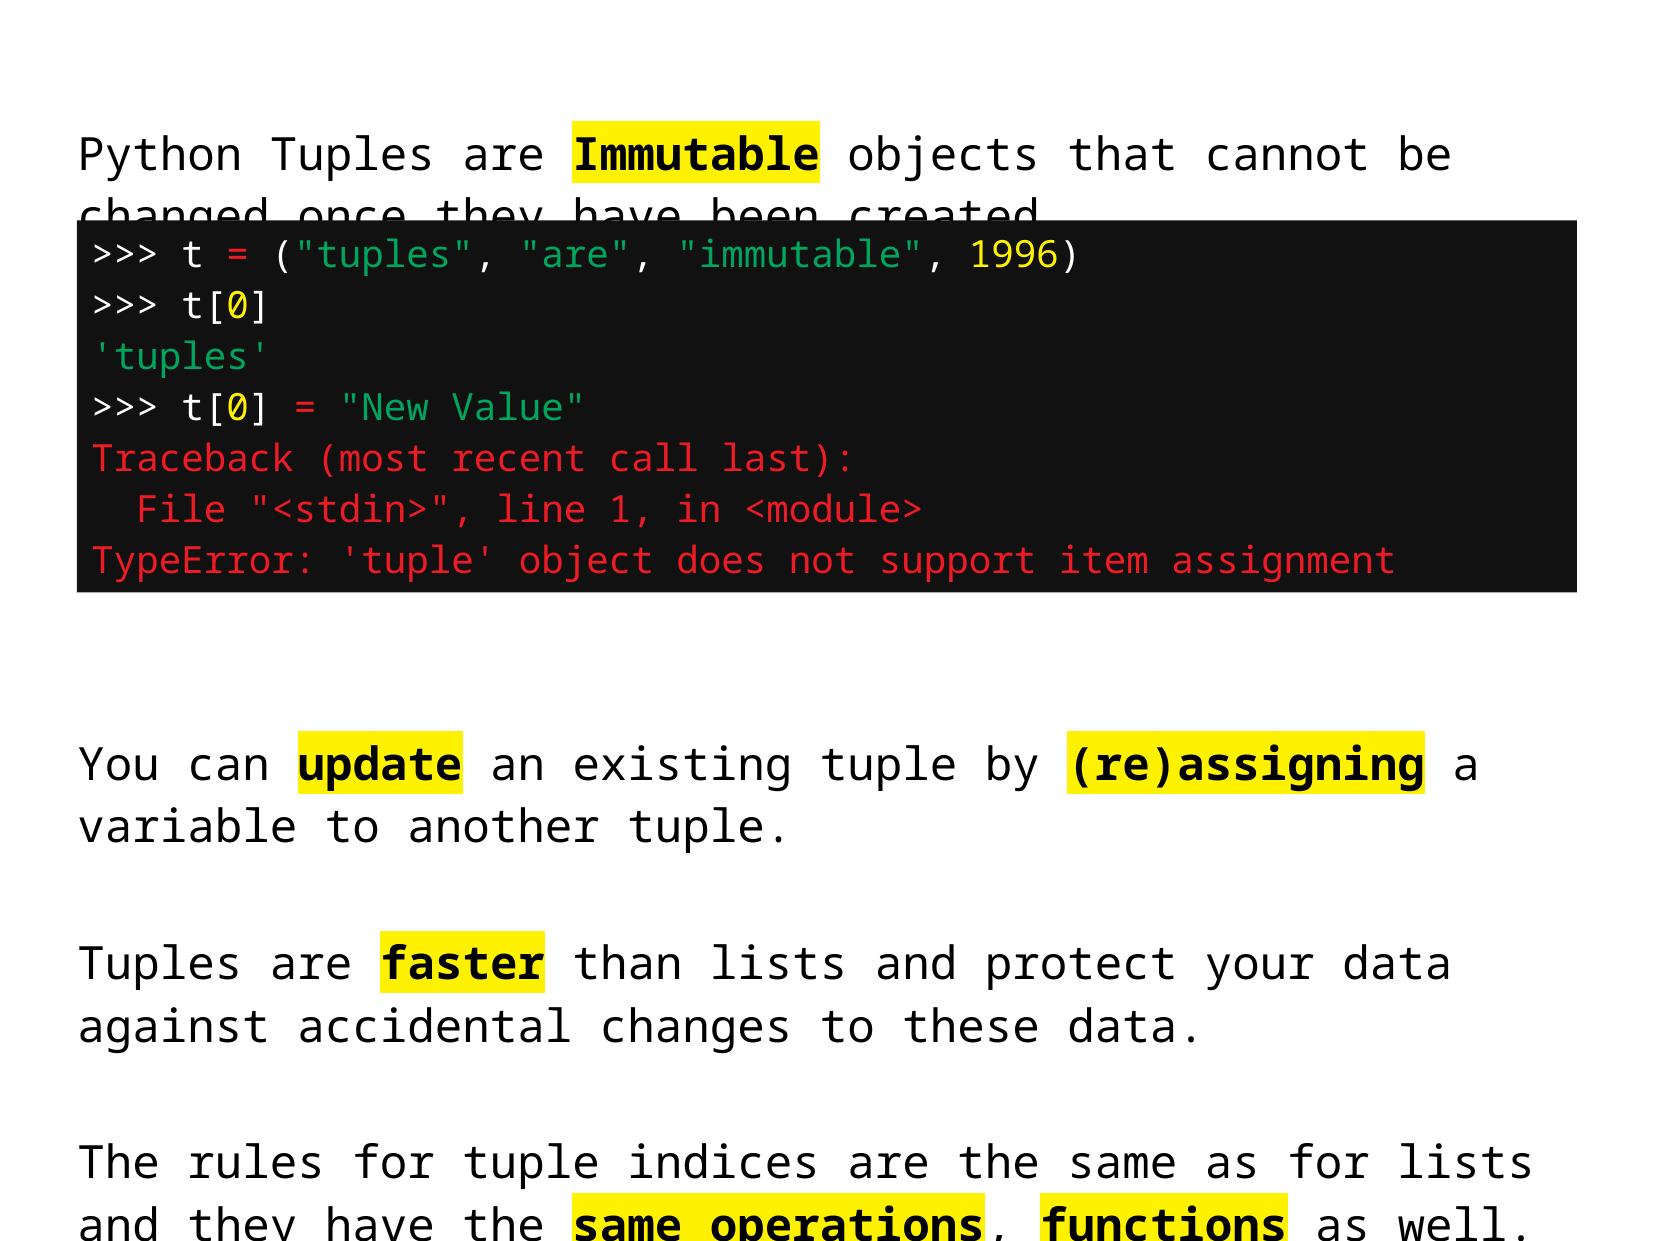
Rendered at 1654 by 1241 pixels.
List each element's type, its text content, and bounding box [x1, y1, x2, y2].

text_box >>> t = ("tuples", "are", "immutable", 1996) >>> t[0] 'tuples' >>> t[0] = "New Value" Traceback (most recent call last): File "<stdin>", line 1, in <module> TypeError: 'tuple' object does not support item assignment [76, 220, 1577, 500]
text_box Python Tuples are Immutable objects that cannot be changed once they have been created. You can update an existing tuple by (re)assigning a variable to another tuple. Tuples are faster than lists and protect your data against accidental changes to these data. The rules for tuple indices are the same as for lists and they have the same operations, functions as well. To write a tuple containing a single value, you have to include a comma, even though there is only one value. e.g. t = (3, ) [62, 113, 1591, 1127]
